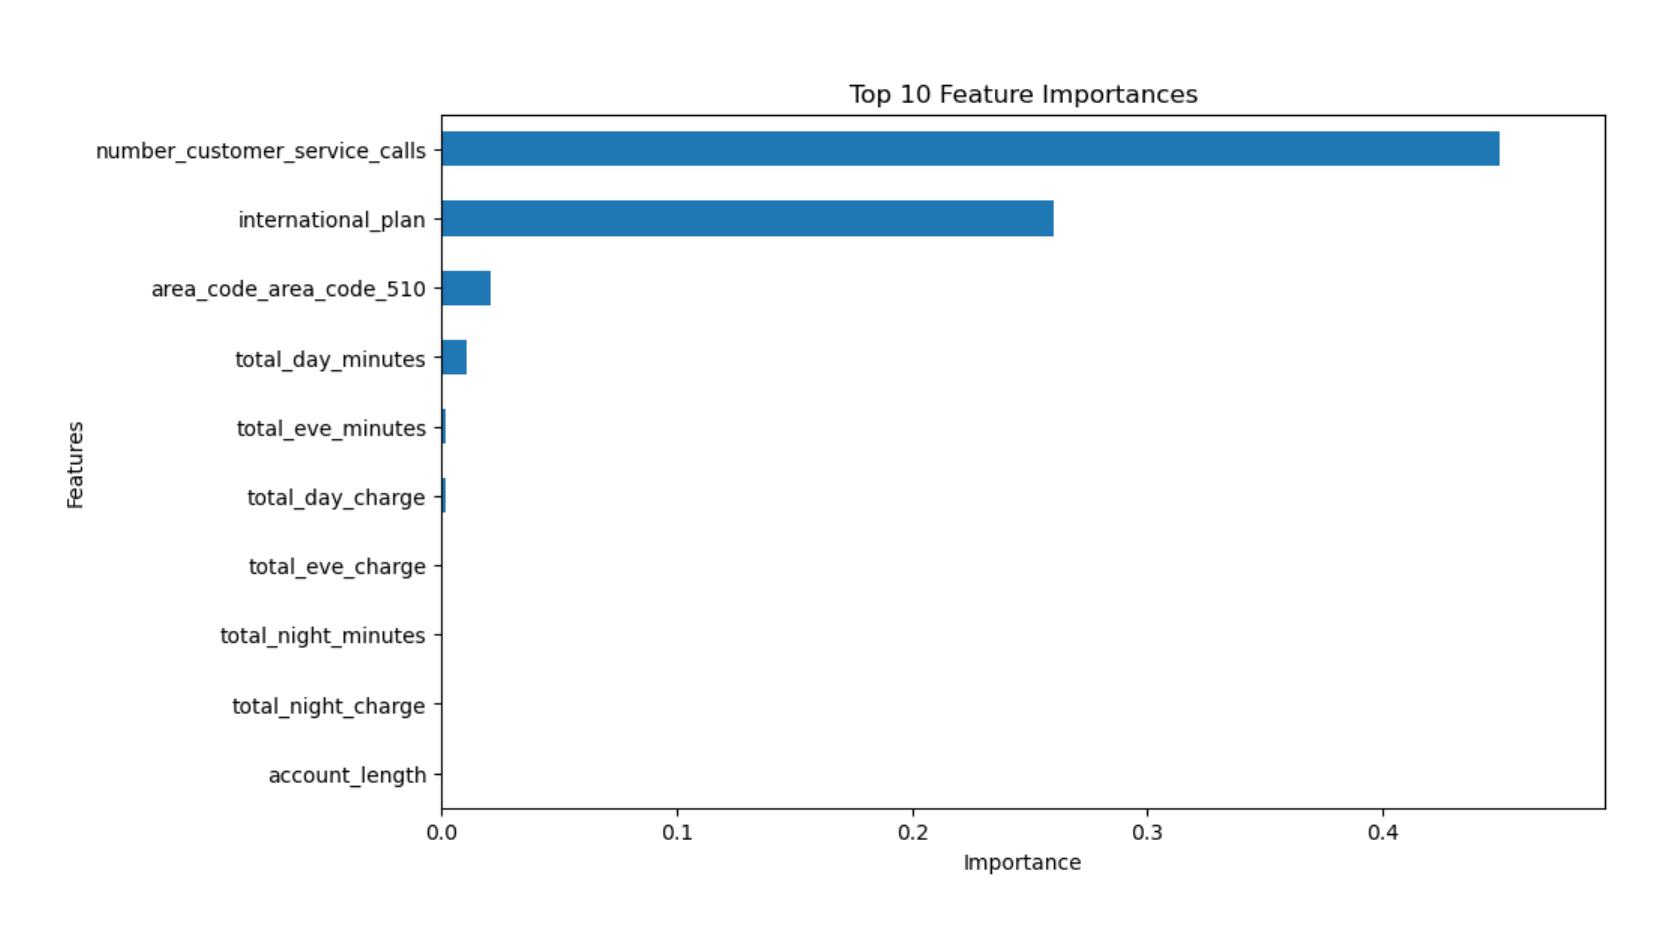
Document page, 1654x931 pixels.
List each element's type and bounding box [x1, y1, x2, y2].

picture [51, 70, 1620, 888]
